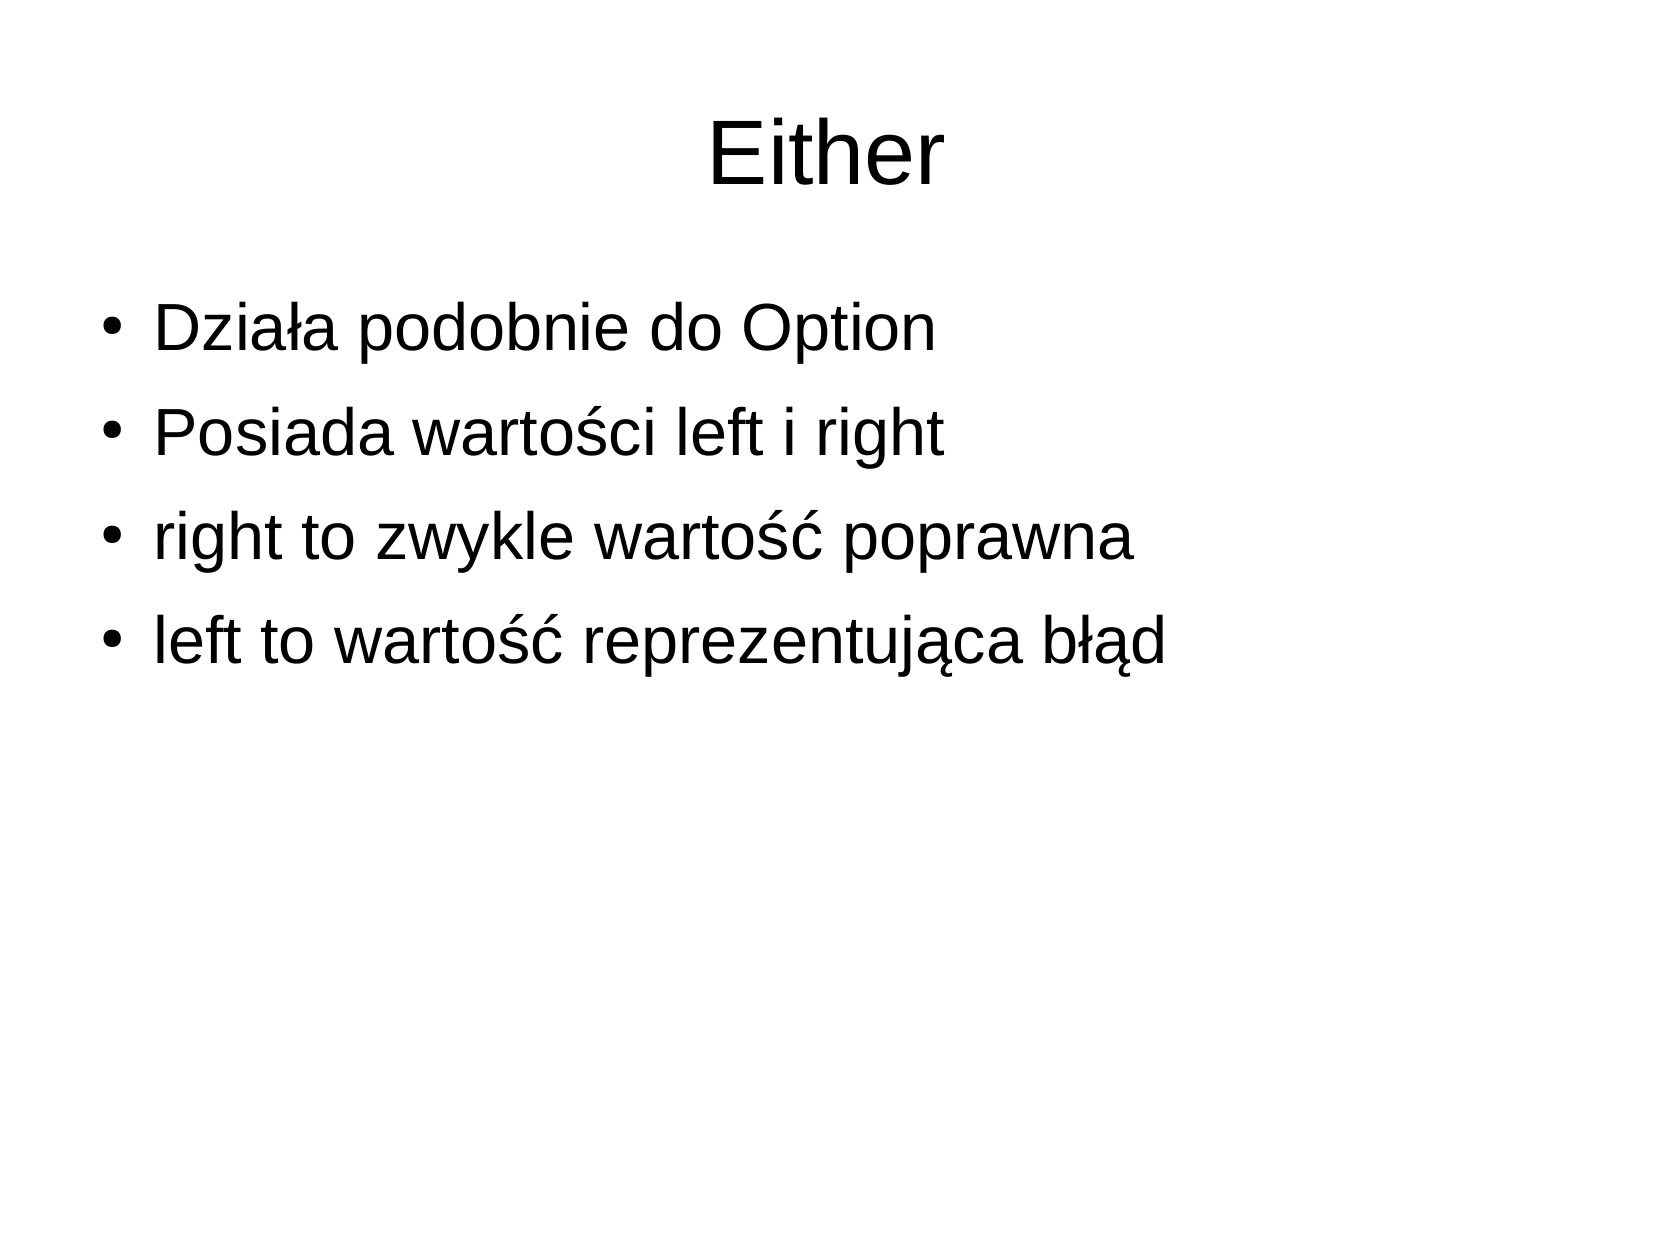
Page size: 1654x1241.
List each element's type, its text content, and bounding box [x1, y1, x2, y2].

title Either [82, 49, 1571, 257]
list Działa podobnie do Option Posiada wartości left i right right to zwykle wartość poprawna left to wartość reprezentująca błąd [82, 290, 1571, 1010]
